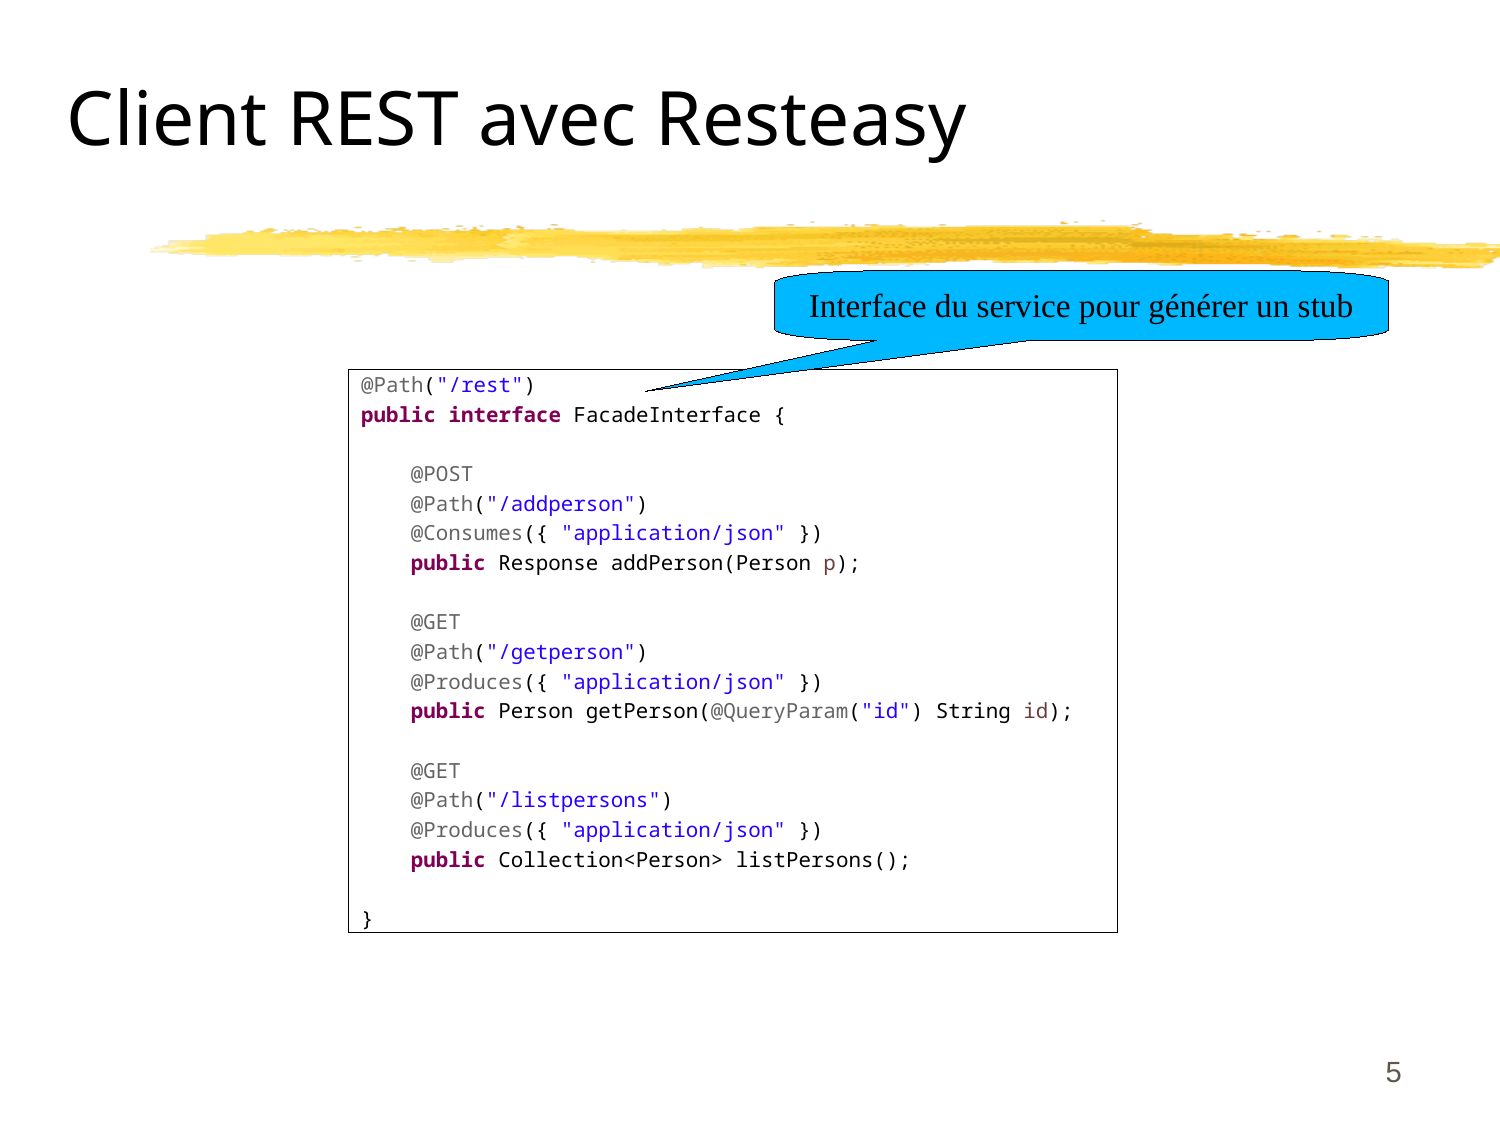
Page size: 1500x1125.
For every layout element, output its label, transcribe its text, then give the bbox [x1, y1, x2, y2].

text_box Interface du service pour générer un stub [645, 270, 1389, 392]
picture [150, 215, 1500, 279]
text_box @Path("/rest") public interface FacadeInterface { @POST @Path("/addperson") @Consumes({ "application/json" }) public Response addPerson(Person p); @GET @Path("/getperson") @Produces({ "application/json" }) public Person getPerson(@QueryParam("id") String id); @GET @Path("/listpersons") @Produces({ "application/json" }) public Collection<Person> listPersons(); } [348, 369, 1118, 877]
title Client REST avec Resteasy [66, 13, 1342, 225]
